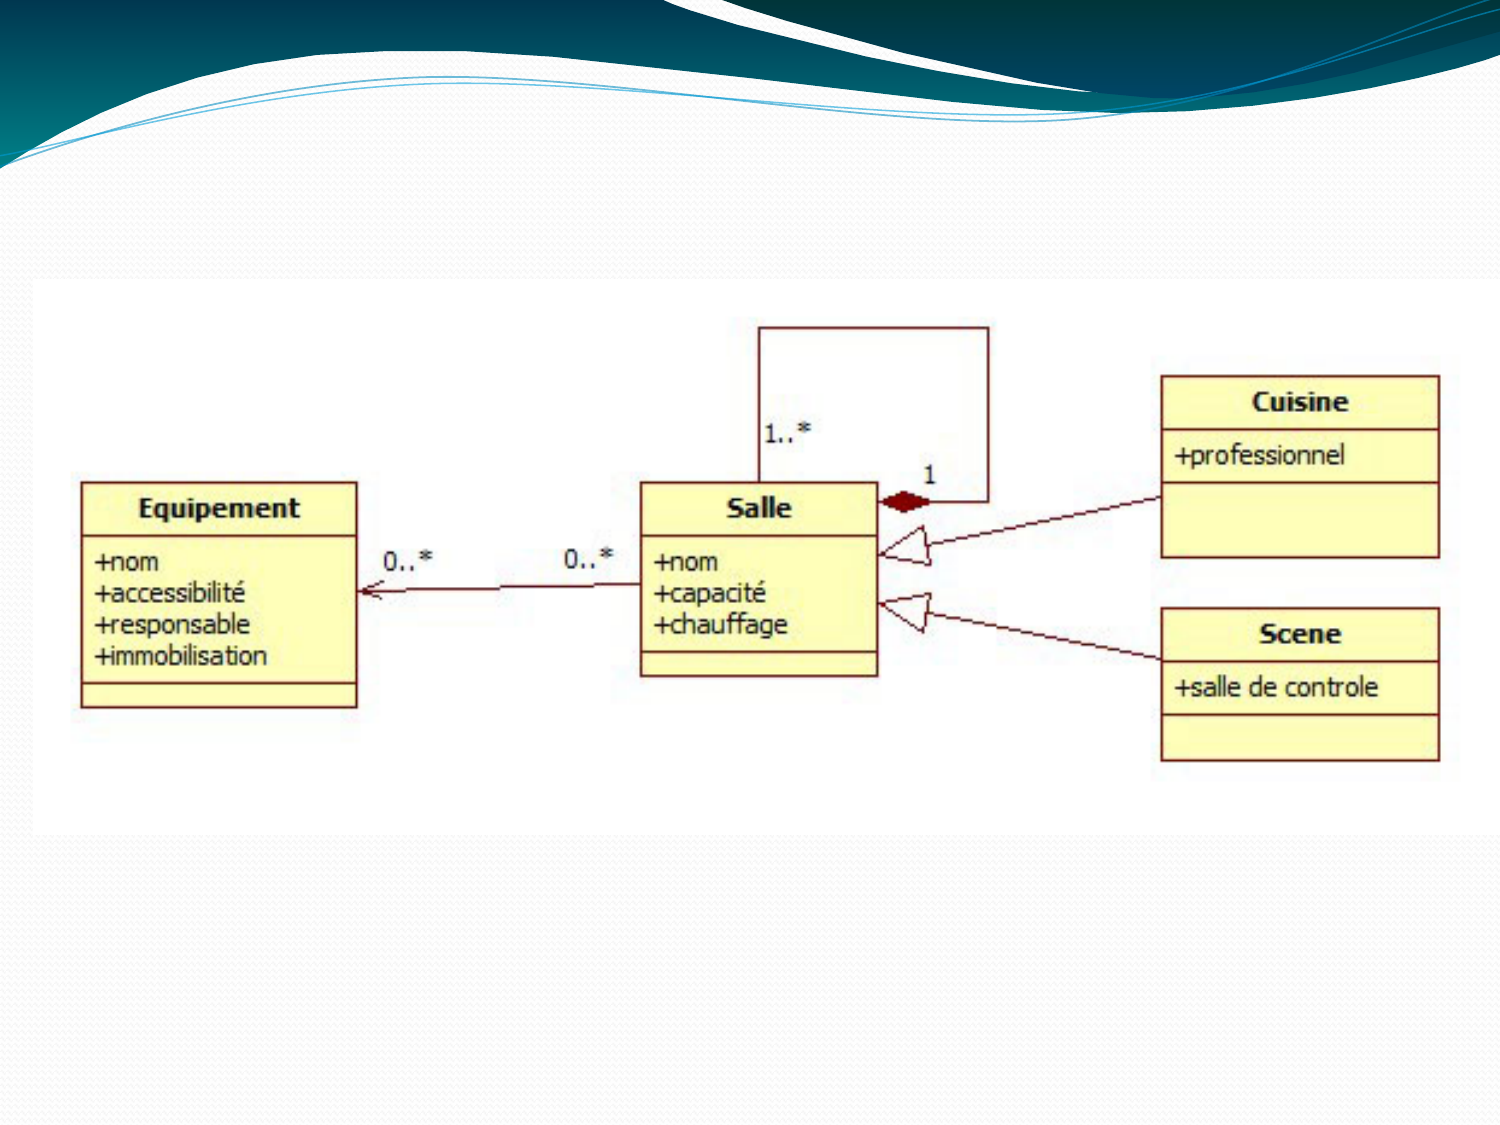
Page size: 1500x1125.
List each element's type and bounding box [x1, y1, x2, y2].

picture [33, 279, 1500, 835]
